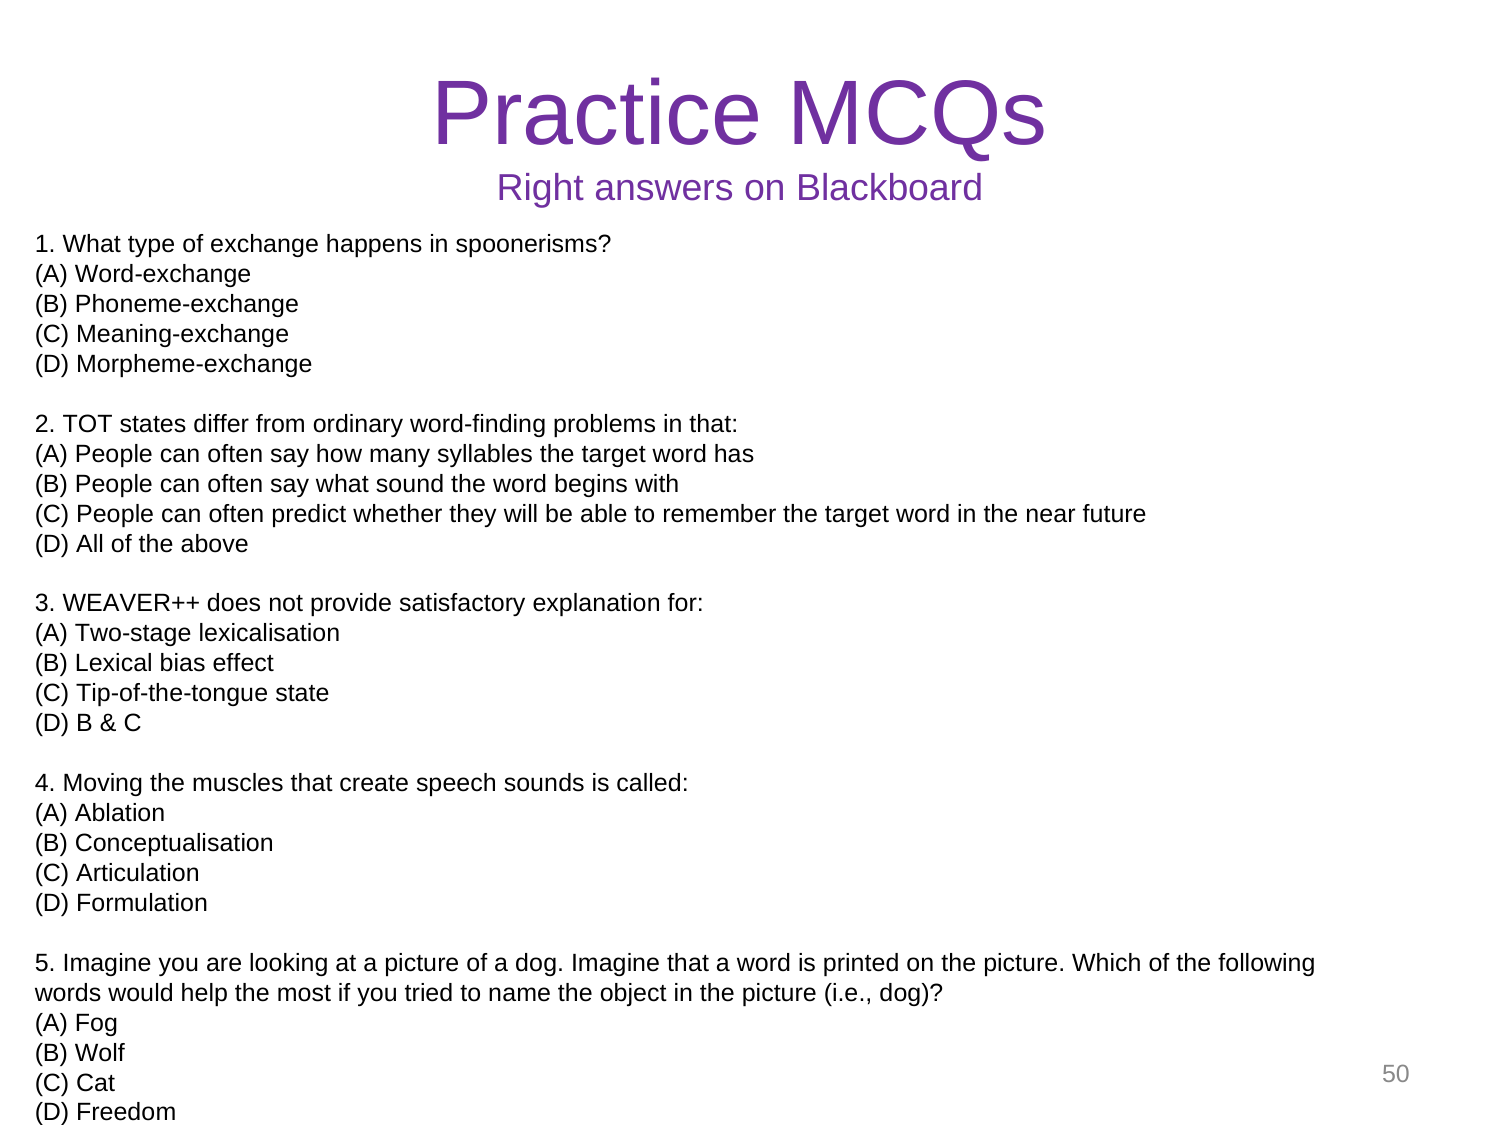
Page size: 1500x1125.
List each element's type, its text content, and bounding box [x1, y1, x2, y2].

text_box <number> [1374, 1042, 1426, 1103]
text_box Practice MCQs Right answers on Blackboard [64, 45, 1415, 233]
text_box 1. What type of exchange happens in spoonerisms? (A) Word-exchange (B) Phoneme-exchange (C) Meaning-exchange (D) Morpheme-exchange 2. TOT states differ from ordinary word-finding problems in that: (A) People can often say how many syllables the target word has (B) People can often say what sound the word begins with (C) People can often predict whether they will be able to remember the target word in the near future (D) All of the above 3. WEAVER++ does not provide satisfactory explanation for: (A) Two-stage lexicalisation (B) Lexical bias effect (C) Tip-of-the-tongue state (D) B & C 4. Moving the muscles that create speech sounds is called: (A) Ablation (B) Conceptualisation (C) Articulation (D) Formulation 5. Imagine you are looking at a picture of a dog. Imagine that a word is printed on the picture. Which of the following words would help the most if you tried to name the object in the picture (i.e., dog)? (A) Fog (B) Wolf (C) Cat (D) Freedom [20, 219, 1374, 1125]
